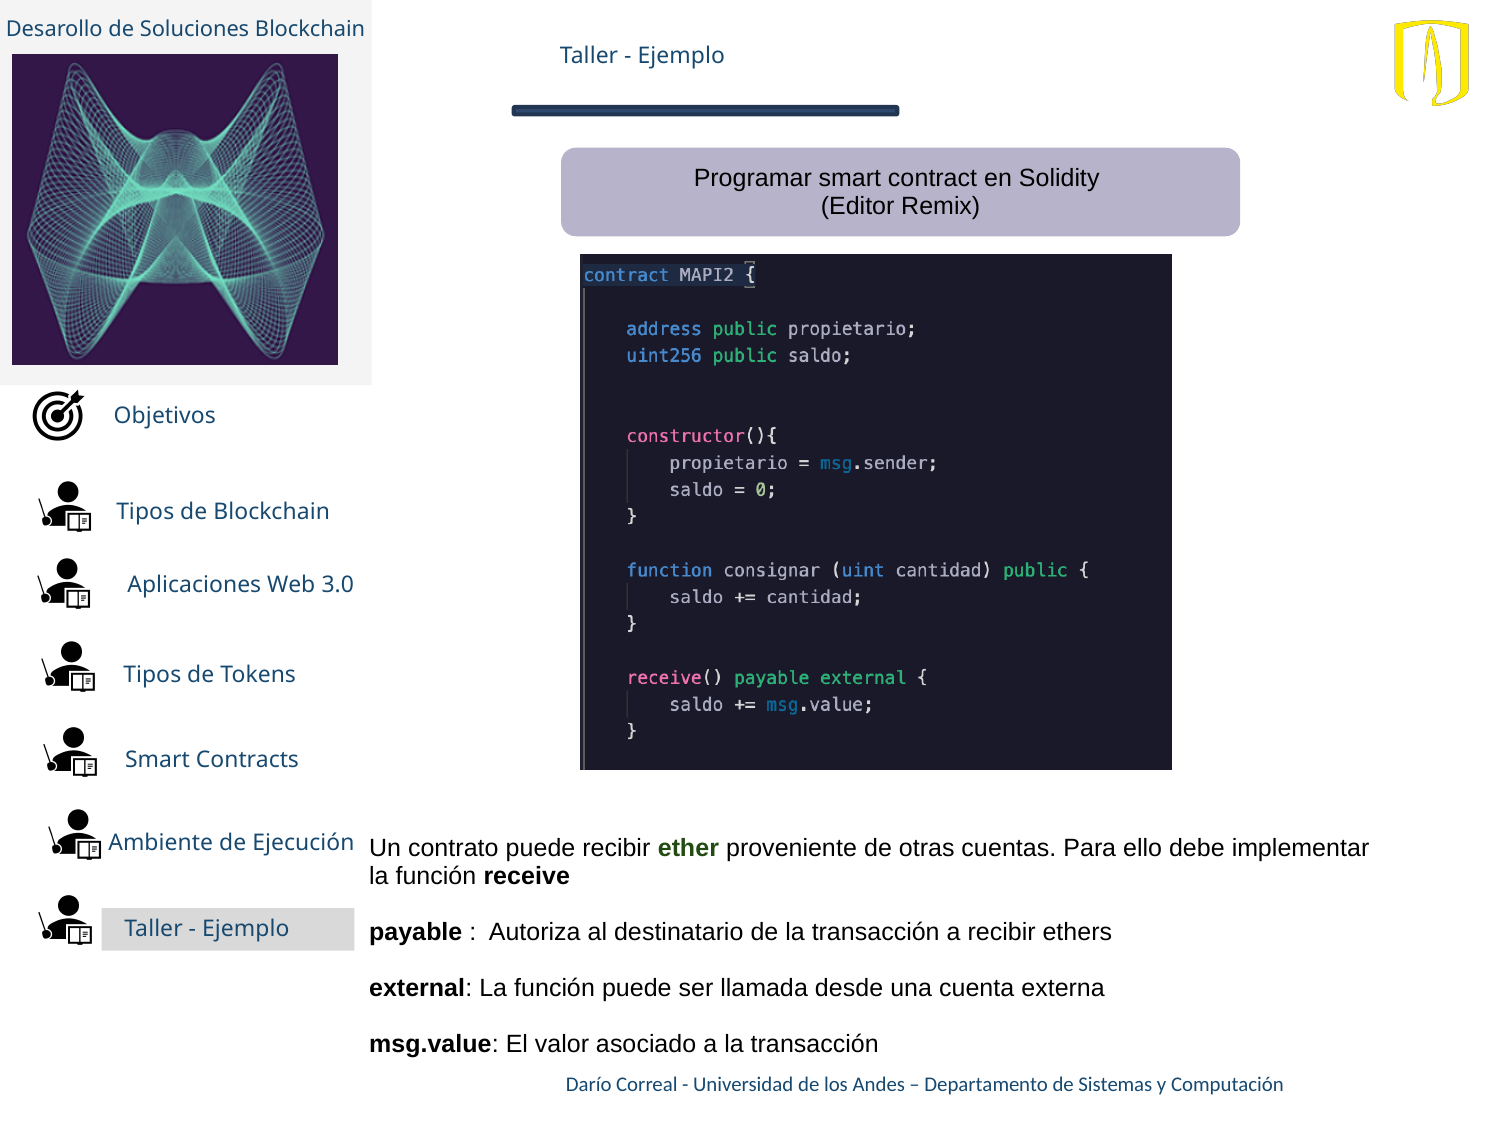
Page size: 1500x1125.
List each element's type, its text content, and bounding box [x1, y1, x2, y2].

text_box [101, 908, 354, 951]
picture [27, 384, 90, 446]
picture [1387, 19, 1476, 107]
text_box Darío Correal - Universidad de los Andes – Departamento de Sistemas y Computación [551, 1062, 1300, 1103]
text_box Smart Contracts [110, 737, 314, 781]
picture [37, 472, 99, 535]
text_box Tipos de Tokens [108, 652, 312, 695]
picture [580, 254, 1172, 770]
picture [47, 800, 109, 863]
text_box Taller - Ejemplo [109, 905, 305, 949]
text_box Aplicaciones Web 3.0 [112, 562, 370, 605]
picture [37, 886, 100, 948]
picture [42, 718, 105, 780]
text_box Objetivos [98, 393, 231, 437]
text_box Taller - Ejemplo [544, 32, 740, 76]
text_box [513, 107, 898, 115]
picture [12, 54, 338, 365]
text_box Programar smart contract en Solidity (Editor Remix) [561, 147, 1241, 237]
text_box Ambiente de Ejecución [63, 820, 370, 863]
picture [36, 549, 98, 612]
text_box Tipos de Blockchain [101, 489, 346, 532]
picture [40, 632, 103, 695]
text_box Un contrato puede recibir ether proveniente de otras cuentas. Para ello debe implementar la función receive payable : Autoriza al destinatario de la transacción a recibir ethers external: La función puede ser llamada desde una cuenta externa msg.value: El valor asociado a la transacción [354, 826, 1418, 1066]
